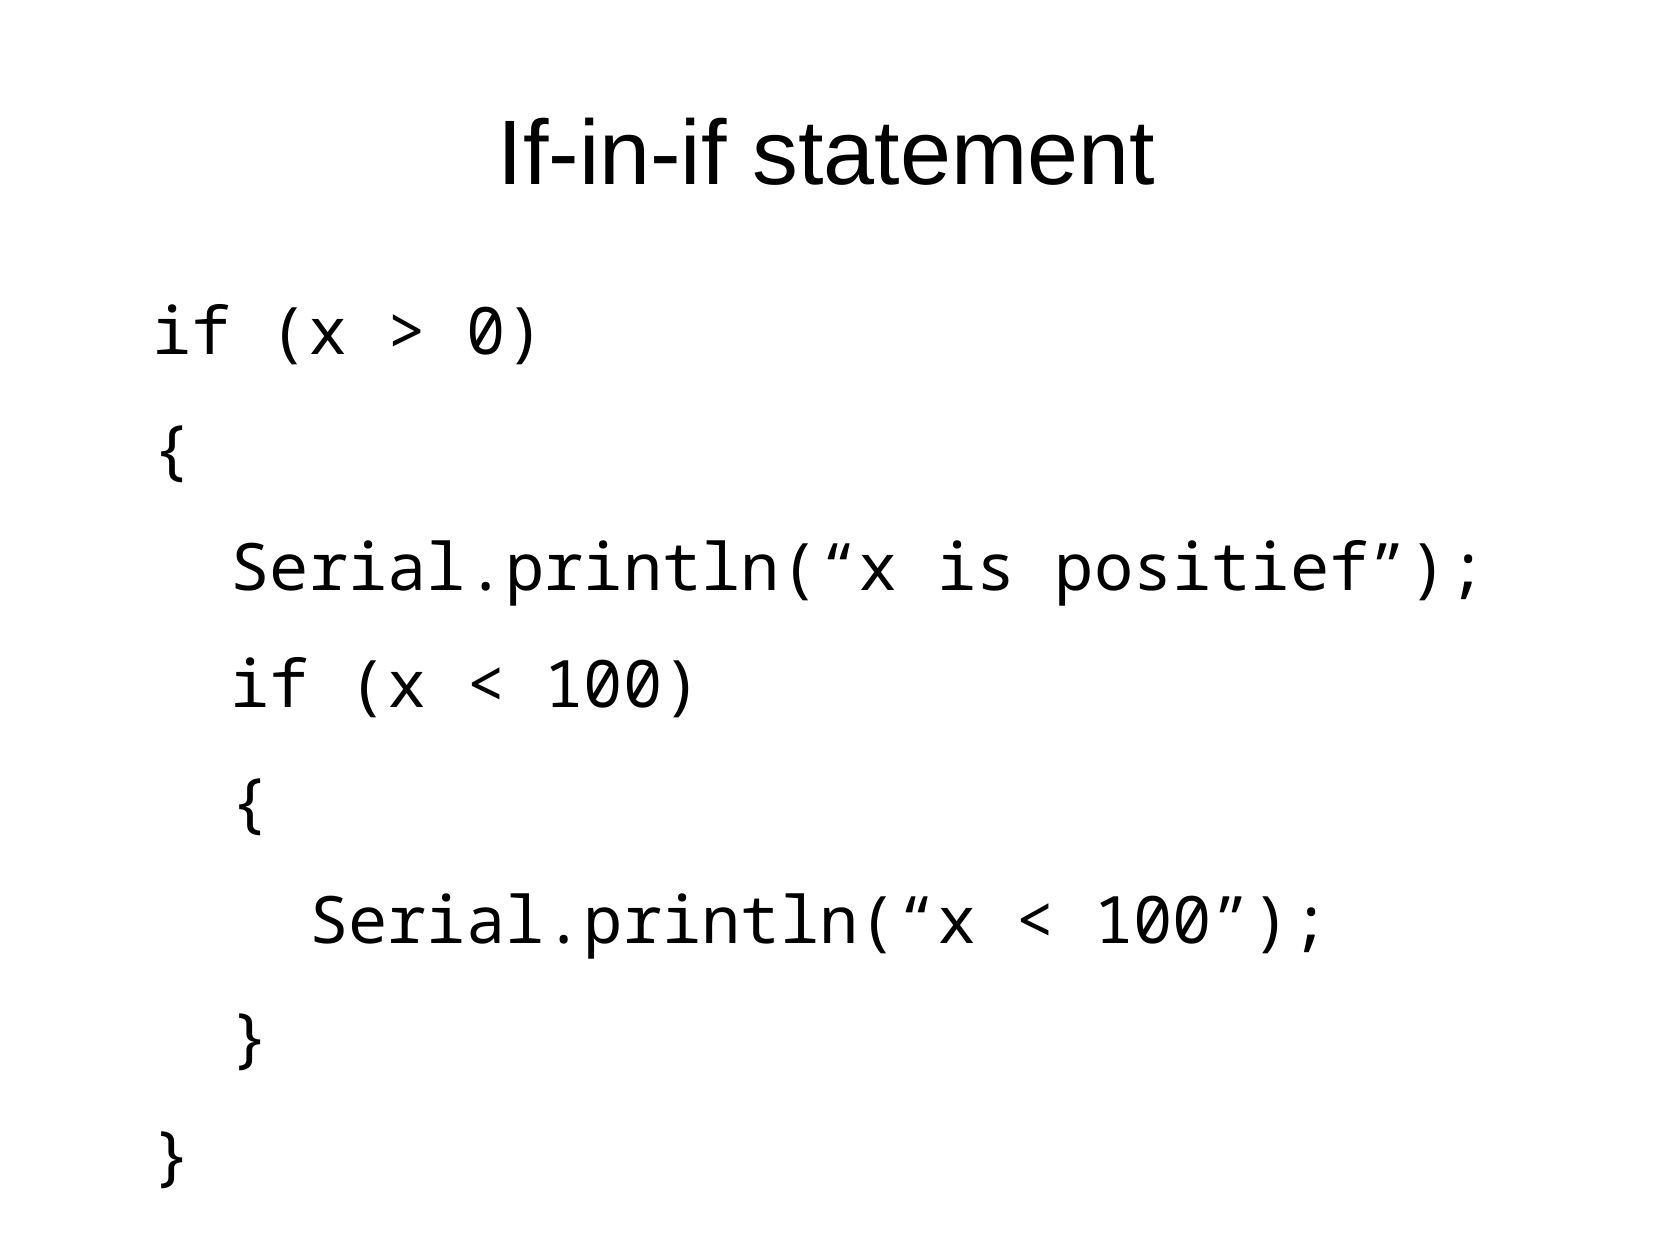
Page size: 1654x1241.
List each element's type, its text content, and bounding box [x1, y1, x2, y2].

title If-in-if statement [82, 49, 1571, 257]
list if (x > 0) { Serial.println(“x is positief”); if (x < 100) { Serial.println(“x < 100”); } } [82, 285, 1591, 1201]
